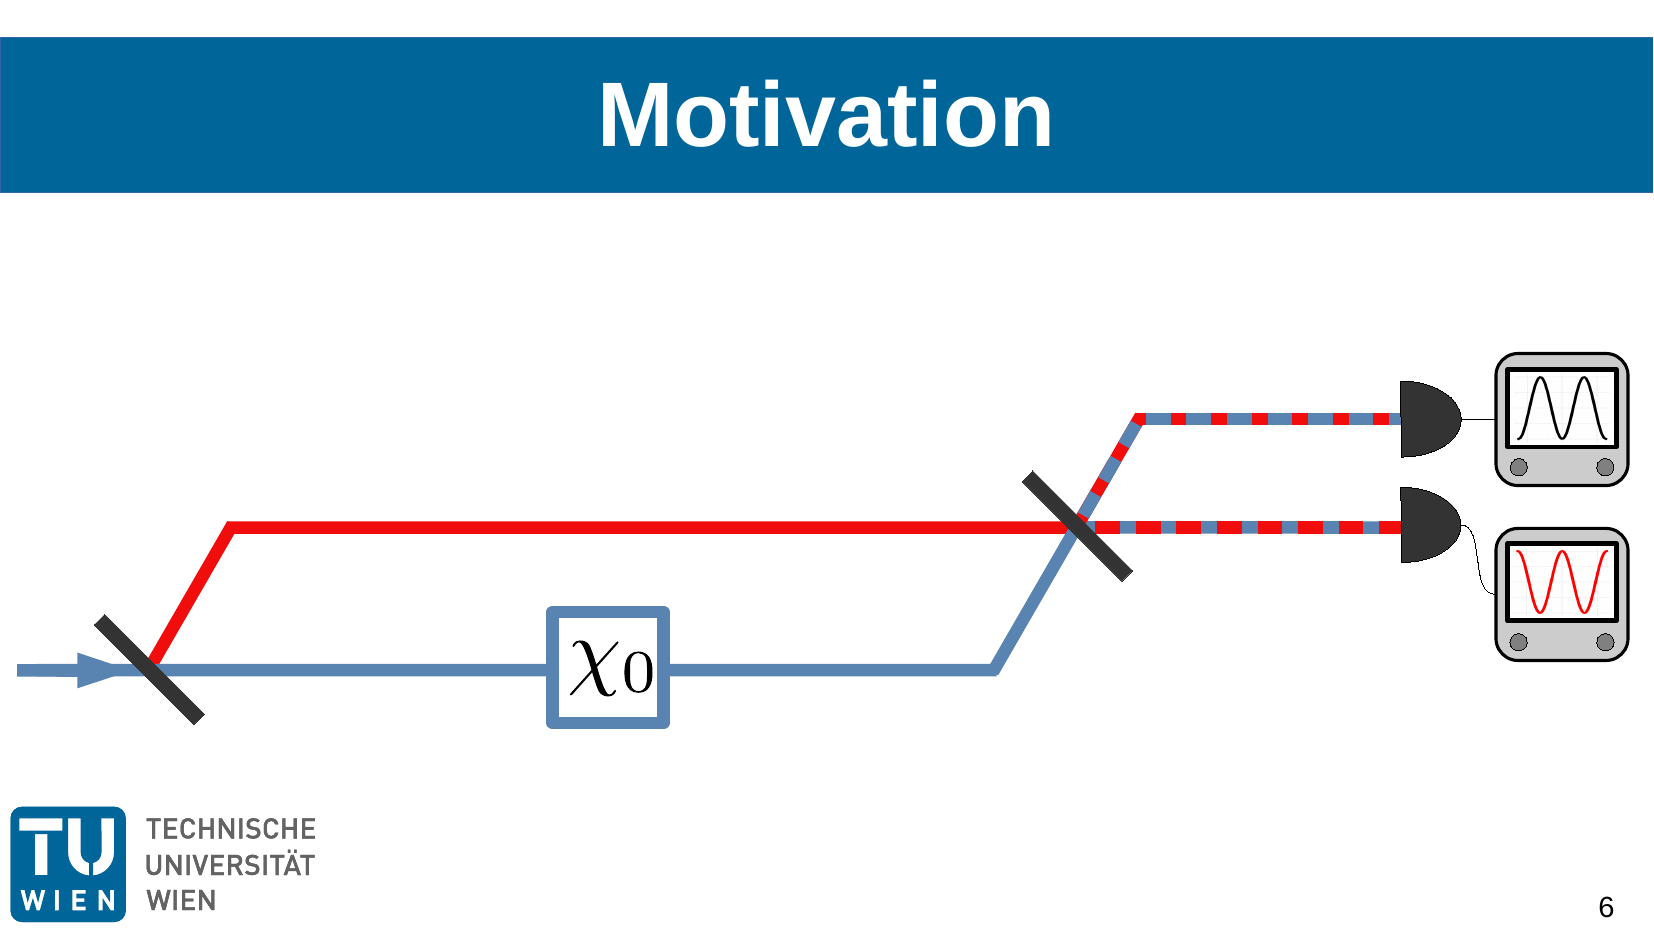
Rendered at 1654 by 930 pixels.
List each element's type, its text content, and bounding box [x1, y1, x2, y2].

picture [1510, 371, 1614, 445]
text_box [94, 614, 205, 725]
picture [1509, 545, 1615, 619]
title Motivation [0, 37, 1653, 193]
text_box [552, 612, 664, 723]
text_box [1495, 353, 1629, 486]
text_box [1400, 487, 1461, 563]
picture [553, 625, 661, 712]
text_box [1022, 470, 1133, 582]
text_box [1495, 528, 1629, 661]
text_box [1400, 381, 1462, 458]
